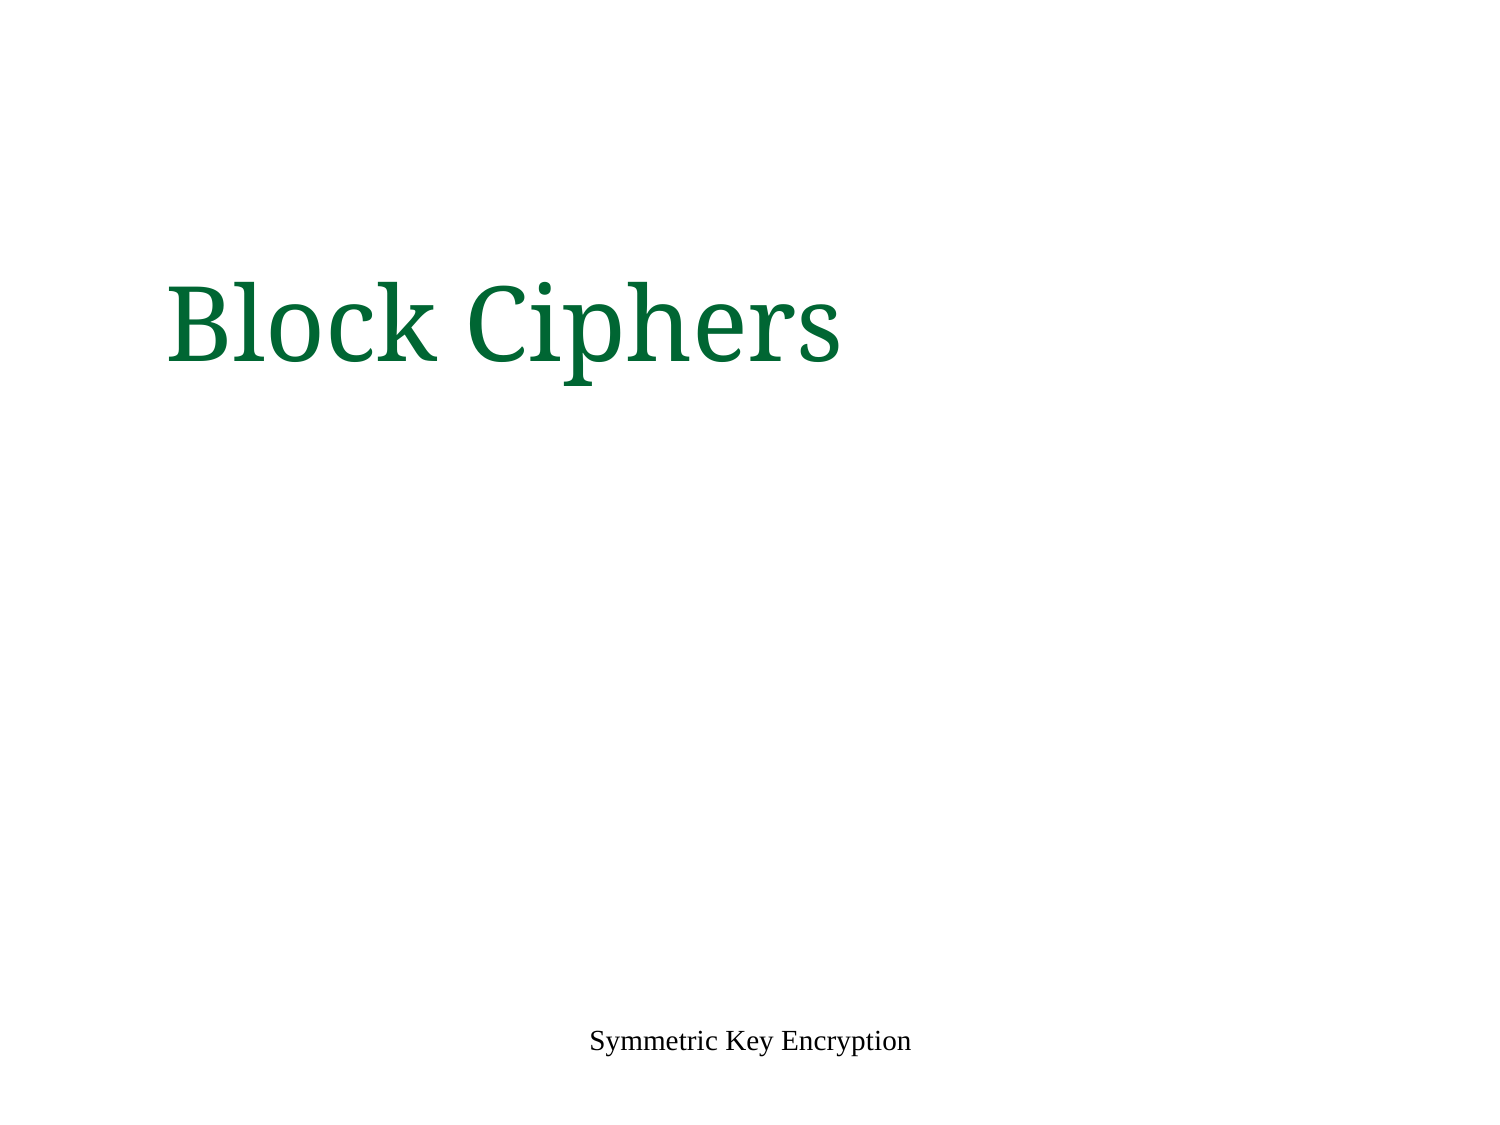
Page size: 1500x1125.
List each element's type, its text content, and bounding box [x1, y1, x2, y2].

title Block Ciphers [150, 249, 1401, 538]
